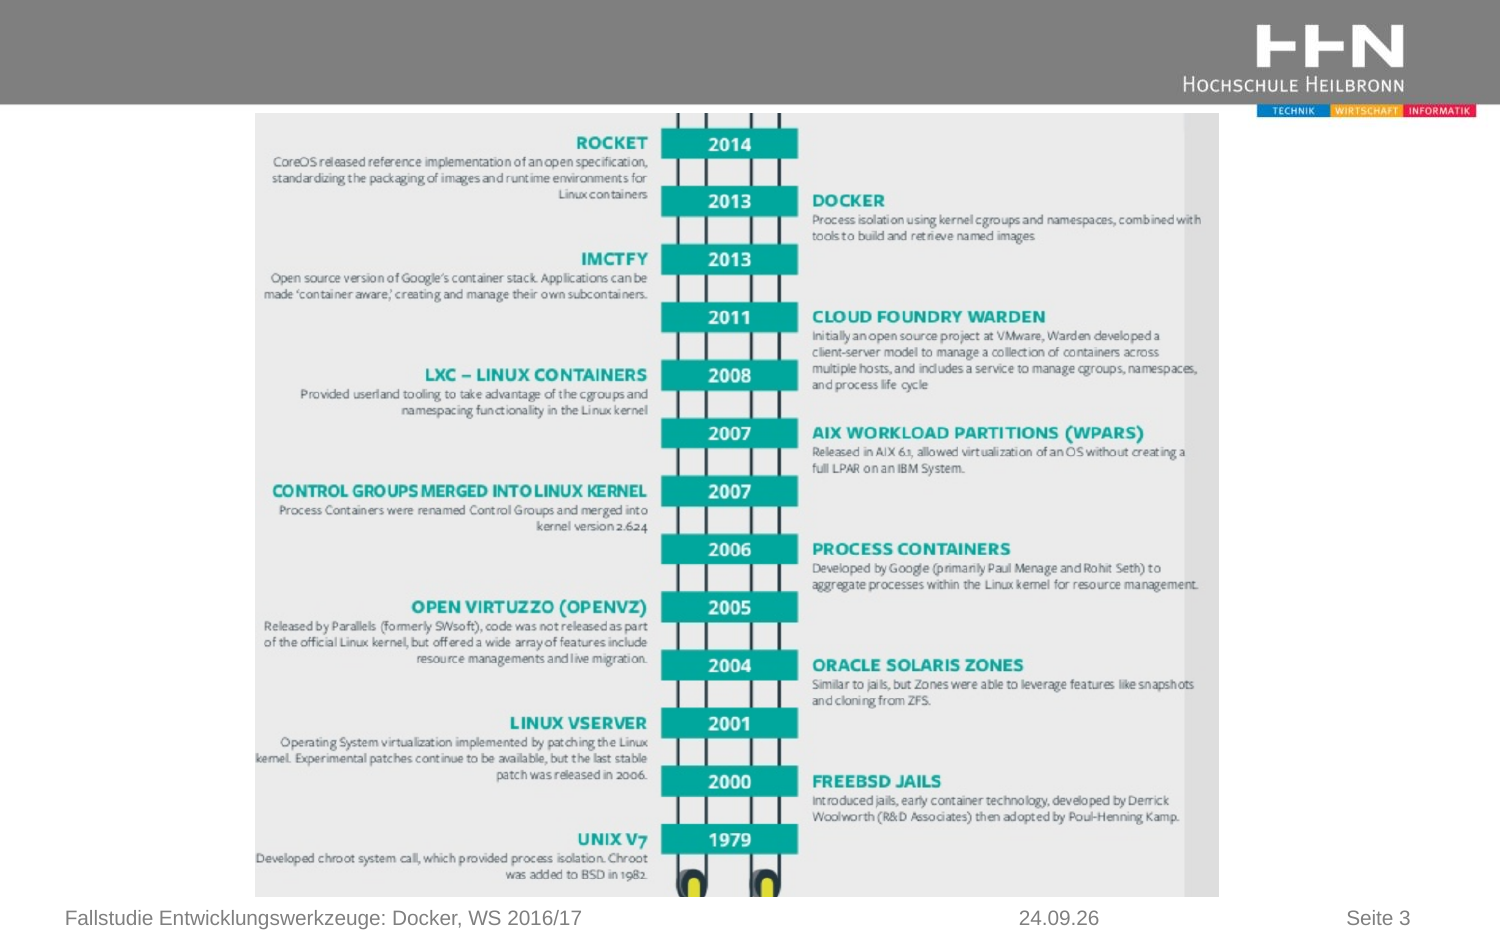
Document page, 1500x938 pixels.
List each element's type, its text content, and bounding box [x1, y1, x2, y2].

footer Fallstudie Entwicklungswerkzeuge: Docker, WS 2016/17 [64, 896, 904, 933]
slide_number 13.12.16 [1003, 896, 1223, 937]
picture [0, 0, 1500, 938]
slide_number Seite <number> [1331, 896, 1493, 927]
